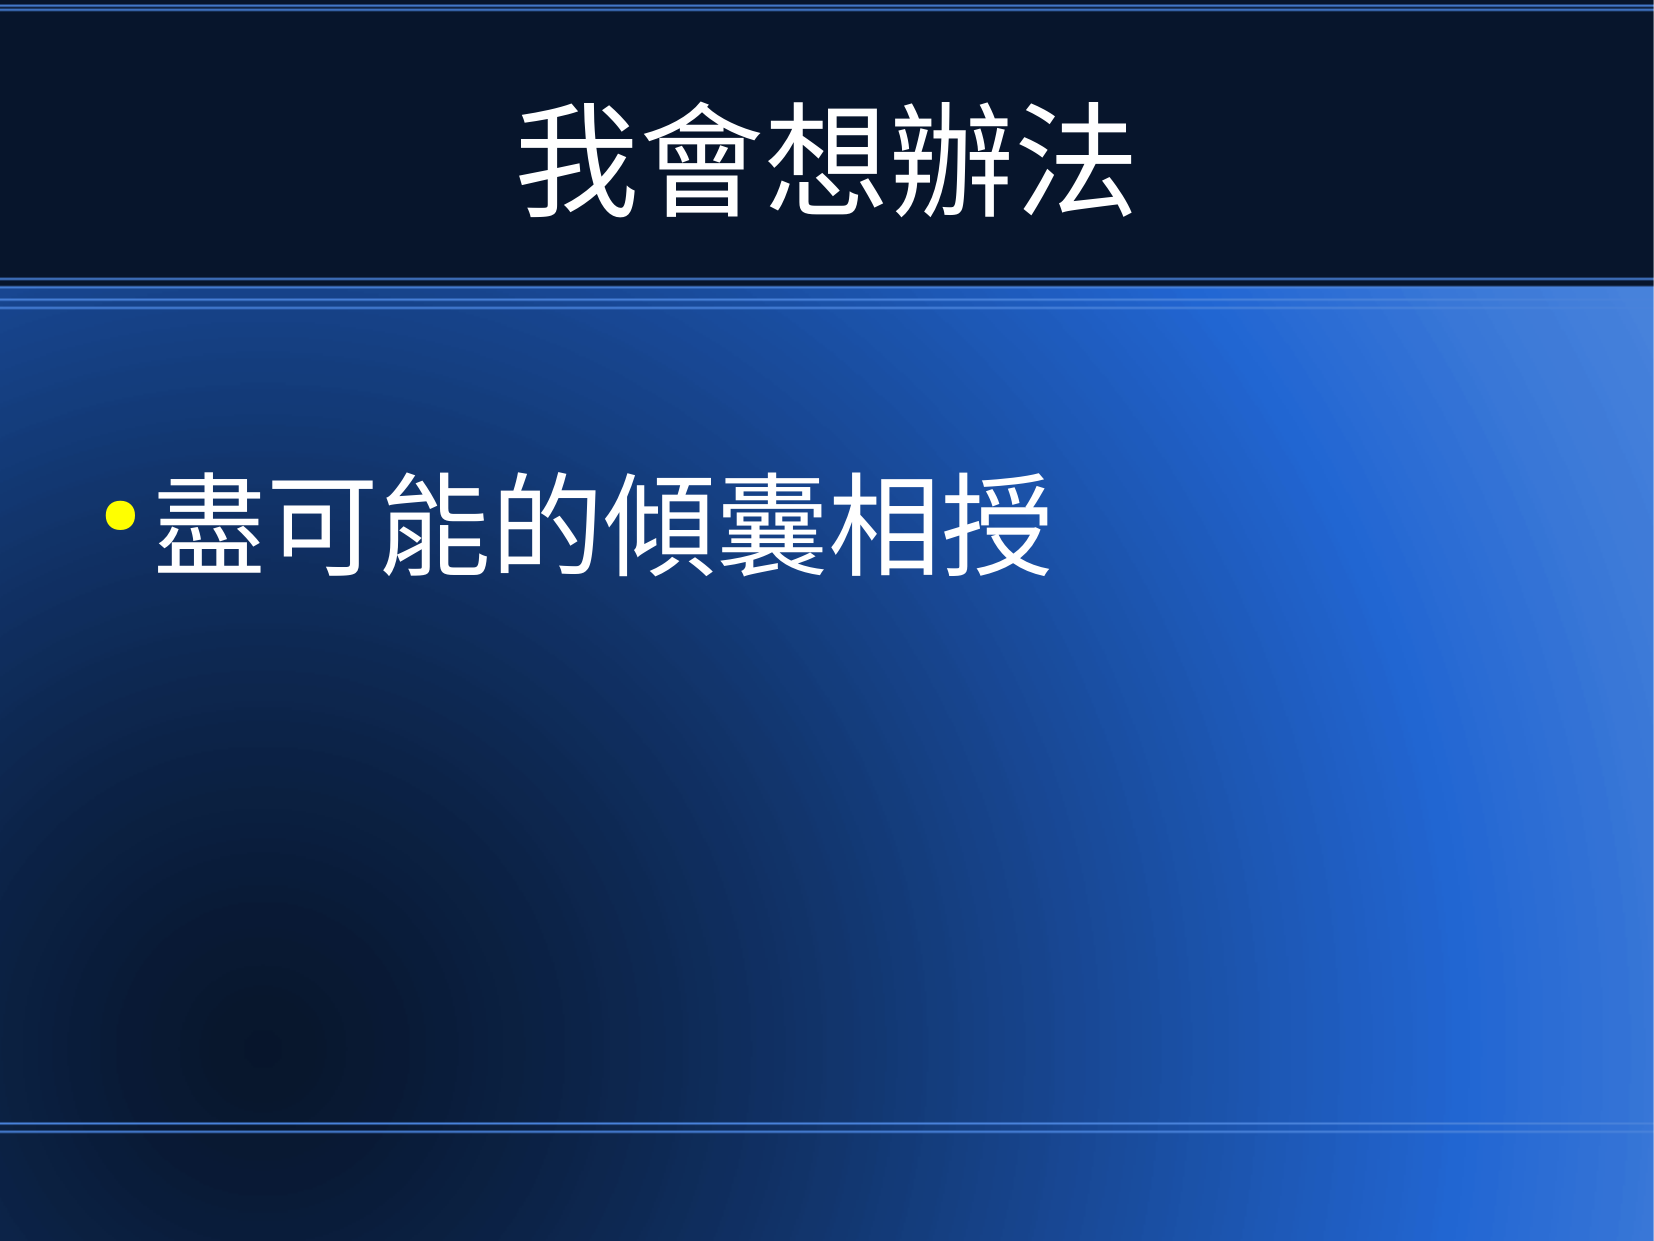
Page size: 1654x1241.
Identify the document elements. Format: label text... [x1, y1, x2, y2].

list 盡可能的傾囊相授 [82, 355, 1571, 1241]
picture [0, 0, 1654, 1241]
title 我會想辦法 [82, 49, 1571, 257]
